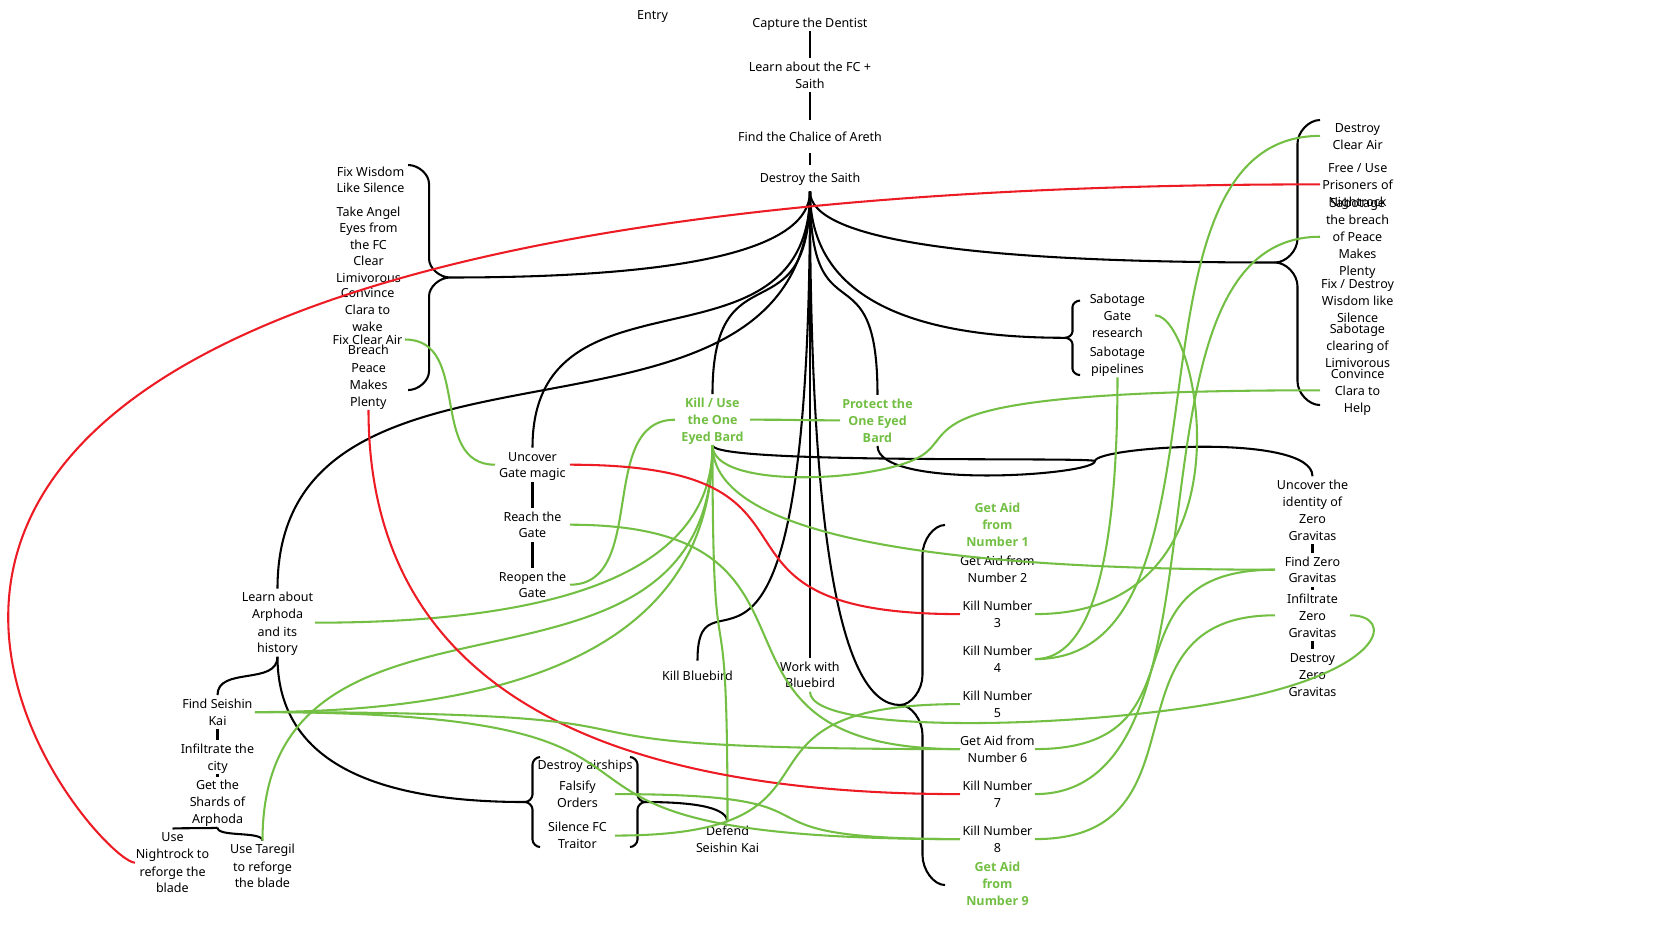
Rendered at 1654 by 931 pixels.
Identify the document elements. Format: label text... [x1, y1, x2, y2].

text_box Kill Number 3 [960, 599, 1036, 629]
text_box Fix Wisdom Like Silence [333, 165, 409, 195]
text_box Silence FC Traitor [540, 820, 616, 851]
text_box Kill / Use the One Eyed Bard [675, 405, 751, 435]
text_box Free / Use Prisoners of Nightrock [1320, 165, 1396, 204]
text_box Destroy Zero Gravitas [1284, 661, 1351, 690]
text_box Use Taregil to reforge the blade [225, 847, 301, 886]
text_box Learn about the FC + Saith [735, 60, 886, 91]
text_box Take Angel Eyes from the FC [331, 209, 407, 248]
text_box Sabotage pipelines [1080, 345, 1156, 376]
text_box Sabotage Gate research [1080, 300, 1156, 331]
subtitle Entry [615, 0, 691, 30]
text_box Uncover the identity of Zero Gravitas [1275, 491, 1351, 530]
text_box Sabotage the breach of Peace Makes Plenty [1320, 217, 1396, 256]
text_box Find Zero Gravitas [1275, 555, 1351, 585]
text_box Destroy Zero Gravitas [1275, 660, 1346, 689]
text_box Fix / Destroy Wisdom like Silence [1320, 281, 1396, 320]
text_box Kill Number 5 [960, 689, 1036, 719]
text_box Reach the Gate [495, 510, 571, 540]
text_box Use Nightrock to reforge the blade [135, 843, 211, 882]
text_box Capture the Dentist [750, 15, 871, 31]
text_box Sabotage clearing of Limivorous [1320, 326, 1396, 365]
text_box Kill Number 7 [960, 779, 1036, 809]
text_box Falsify Orders [540, 779, 616, 809]
text_box Infiltrate Zero Gravitas [1275, 600, 1351, 631]
text_box Kill Bluebird [725, 660, 736, 691]
text_box Convince Clara to wake [330, 295, 406, 324]
text_box Learn about Arphoda and its history [240, 603, 316, 642]
text_box Kill Bluebird [660, 660, 724, 691]
text_box Find the Chalice of Areth [735, 120, 886, 154]
text_box Reopen the Gate [495, 570, 571, 600]
text_box Uncover Gate magic [495, 450, 571, 480]
text_box Defend Seishin Kai [690, 825, 766, 854]
text_box Clear Limivorous [331, 254, 407, 284]
text_box Destroy Clear Air [1320, 121, 1396, 151]
text_box Get Aid from Number 6 [960, 734, 1036, 764]
text_box Find Seishin Kai [180, 697, 256, 727]
text_box Convince Clara to Help [1320, 375, 1396, 406]
text_box Breach Peace Makes Plenty [331, 361, 407, 391]
text_box Get Aid from Number 2 [964, 554, 1036, 561]
text_box Destroy the Saith [750, 165, 871, 192]
text_box Kill Number 4 [960, 644, 1036, 674]
text_box Fix Clear Air [330, 324, 406, 355]
text_box Protect the One Eyed Bard [840, 405, 916, 436]
text_box Work with Bluebird [778, 660, 856, 690]
text_box Work with Bluebird [765, 660, 791, 690]
text_box Get Aid from Number 9 [960, 869, 1036, 899]
text_box Get Aid from Number 1 [960, 510, 1036, 540]
text_box Get the Shards of Arphoda [180, 787, 256, 817]
text_box Infiltrate the city [180, 742, 256, 772]
text_box Get Aid from Number 2 [960, 557, 1036, 584]
text_box Kill Number 8 [960, 824, 1036, 854]
text_box Destroy airships [571, 750, 646, 780]
text_box Destroy airships [525, 750, 609, 780]
